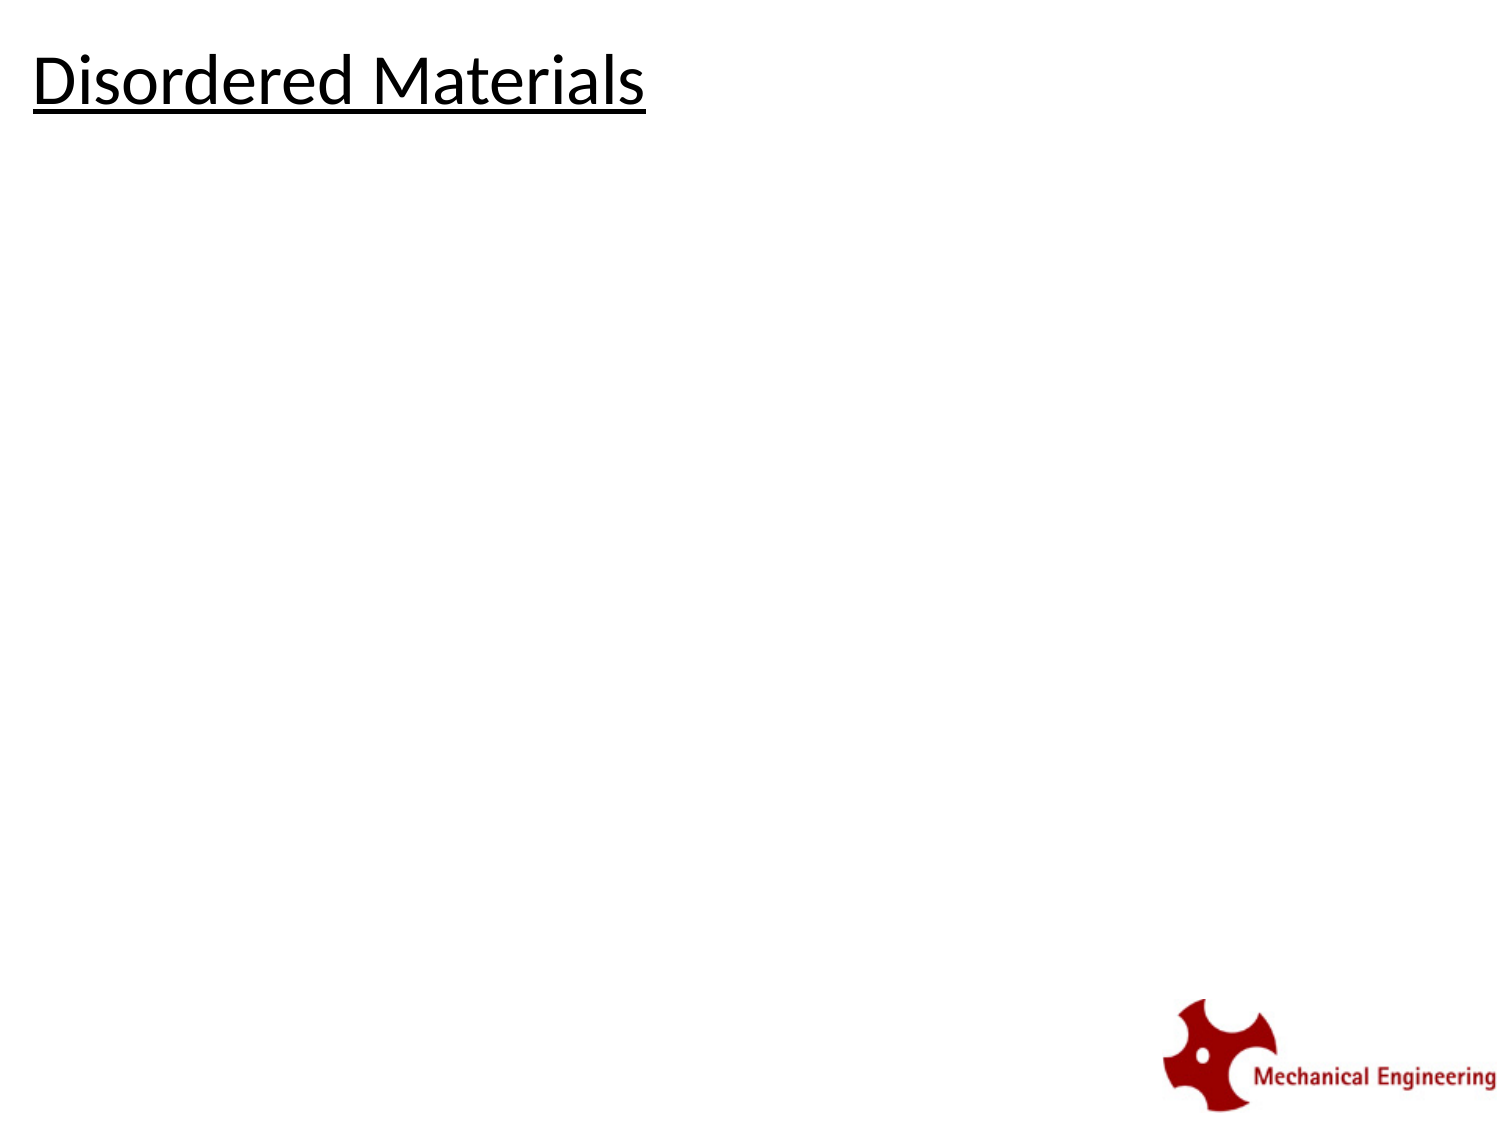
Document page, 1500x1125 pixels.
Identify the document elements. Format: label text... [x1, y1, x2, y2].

title Disordered Materials [17, 24, 1368, 127]
picture [1162, 999, 1497, 1113]
